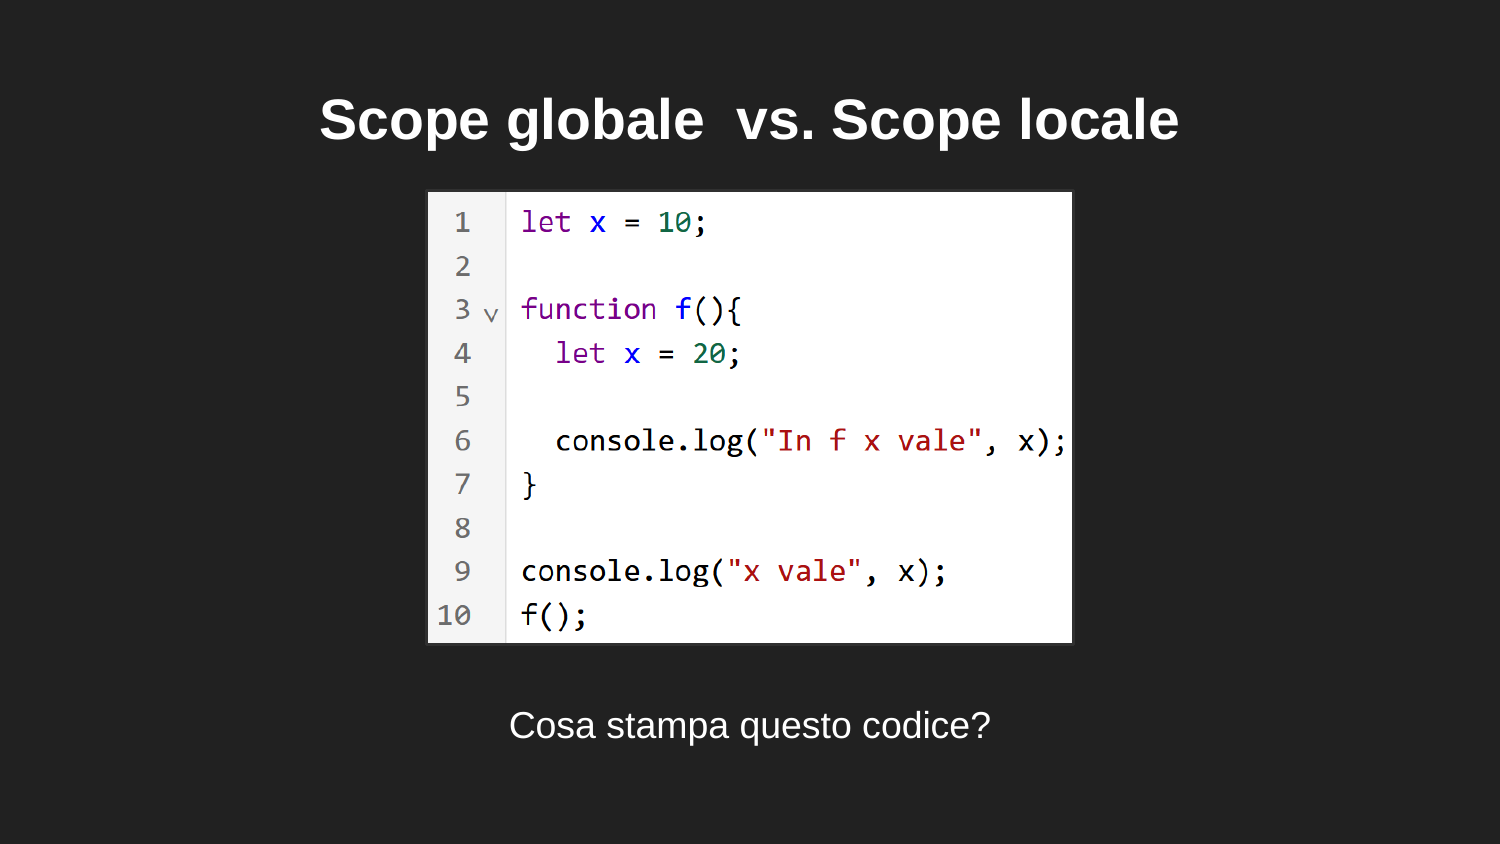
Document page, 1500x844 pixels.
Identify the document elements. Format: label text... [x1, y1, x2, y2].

title Scope globale vs. Scope locale [51, 72, 1449, 167]
text_box Cosa stampa questo codice? [51, 685, 1449, 794]
picture [427, 191, 1073, 643]
